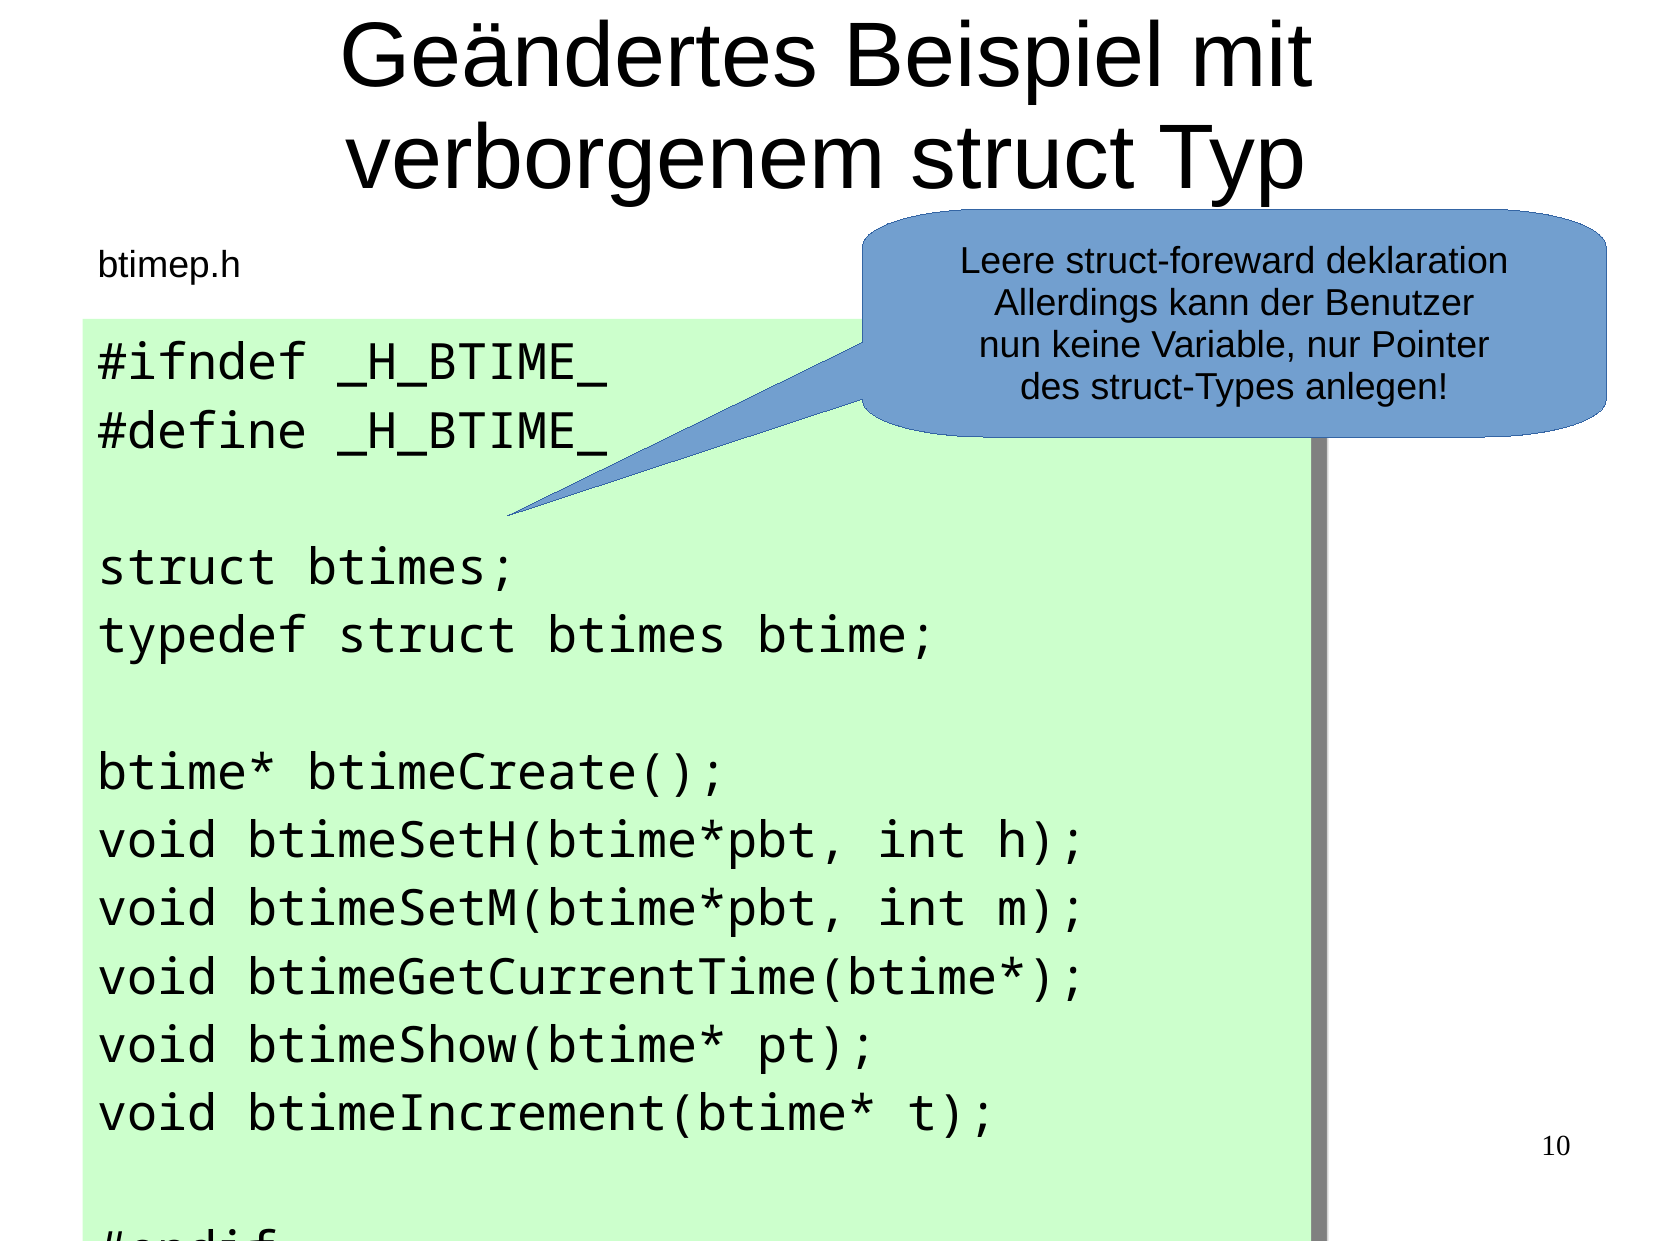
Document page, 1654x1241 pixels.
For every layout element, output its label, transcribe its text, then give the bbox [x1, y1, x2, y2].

title Geändertes Beispiel mit verborgenem struct Typ [82, 2, 1571, 210]
text_box #ifndef _H_BTIME_ #define _H_BTIME_ struct btimes; typedef struct btimes btime; btime* btimeCreate(); void btimeSetH(btime*pbt, int h); void btimeSetM(btime*pbt, int m); void btimeGetCurrentTime(btime*); void btimeShow(btime* pt); void btimeIncrement(btime* t); #endif [82, 318, 1312, 1182]
text_box Leere struct-foreward deklaration Allerdings kann der Benutzer nun keine Variable, nur Pointer des struct-Types anlegen! [507, 209, 1607, 516]
text_box btimep.h [82, 236, 331, 294]
